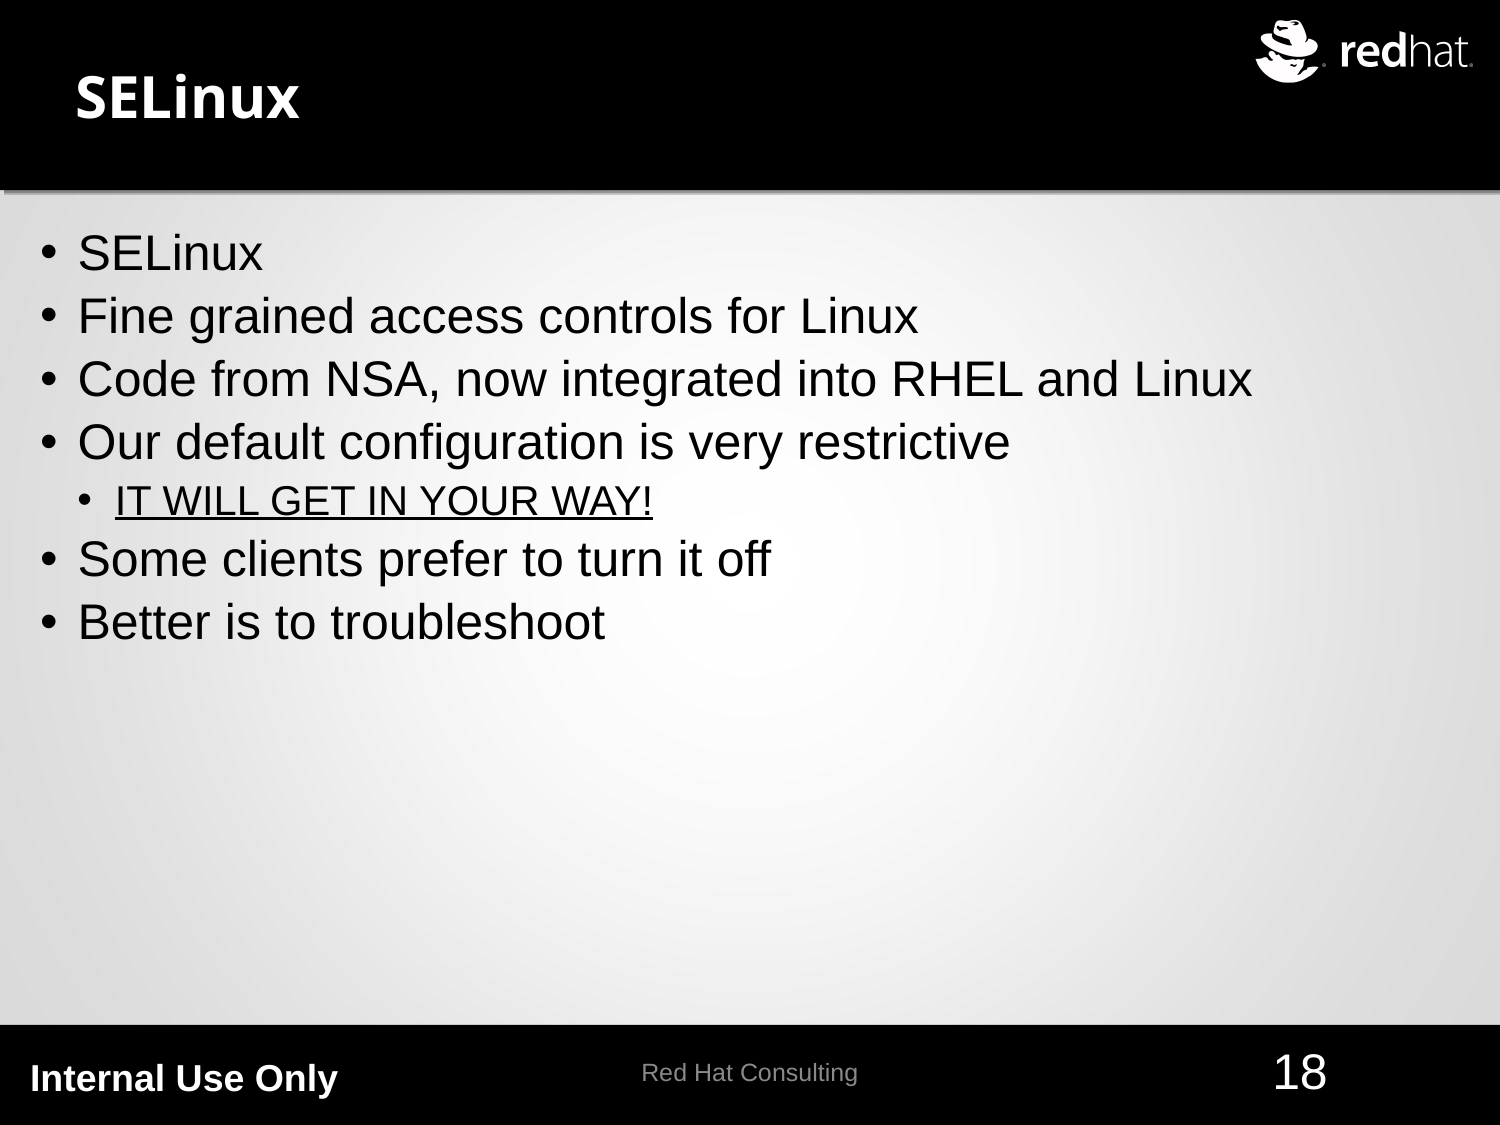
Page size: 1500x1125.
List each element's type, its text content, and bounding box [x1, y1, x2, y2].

text_box Red Hat Consulting [512, 1042, 988, 1103]
picture [0, 191, 1500, 1024]
text_box <number> [1257, 1042, 1426, 1103]
picture [1254, 12, 1476, 88]
title SELinux [0, 0, 1234, 191]
list SELinux Fine grained access controls for Linux Code from NSA, now integrated into RHEL and Linux Our default configuration is very restrictive IT WILL GET IN YOUR WAY! Some clients prefer to turn it off Better is to troubleshoot [24, 216, 1471, 992]
